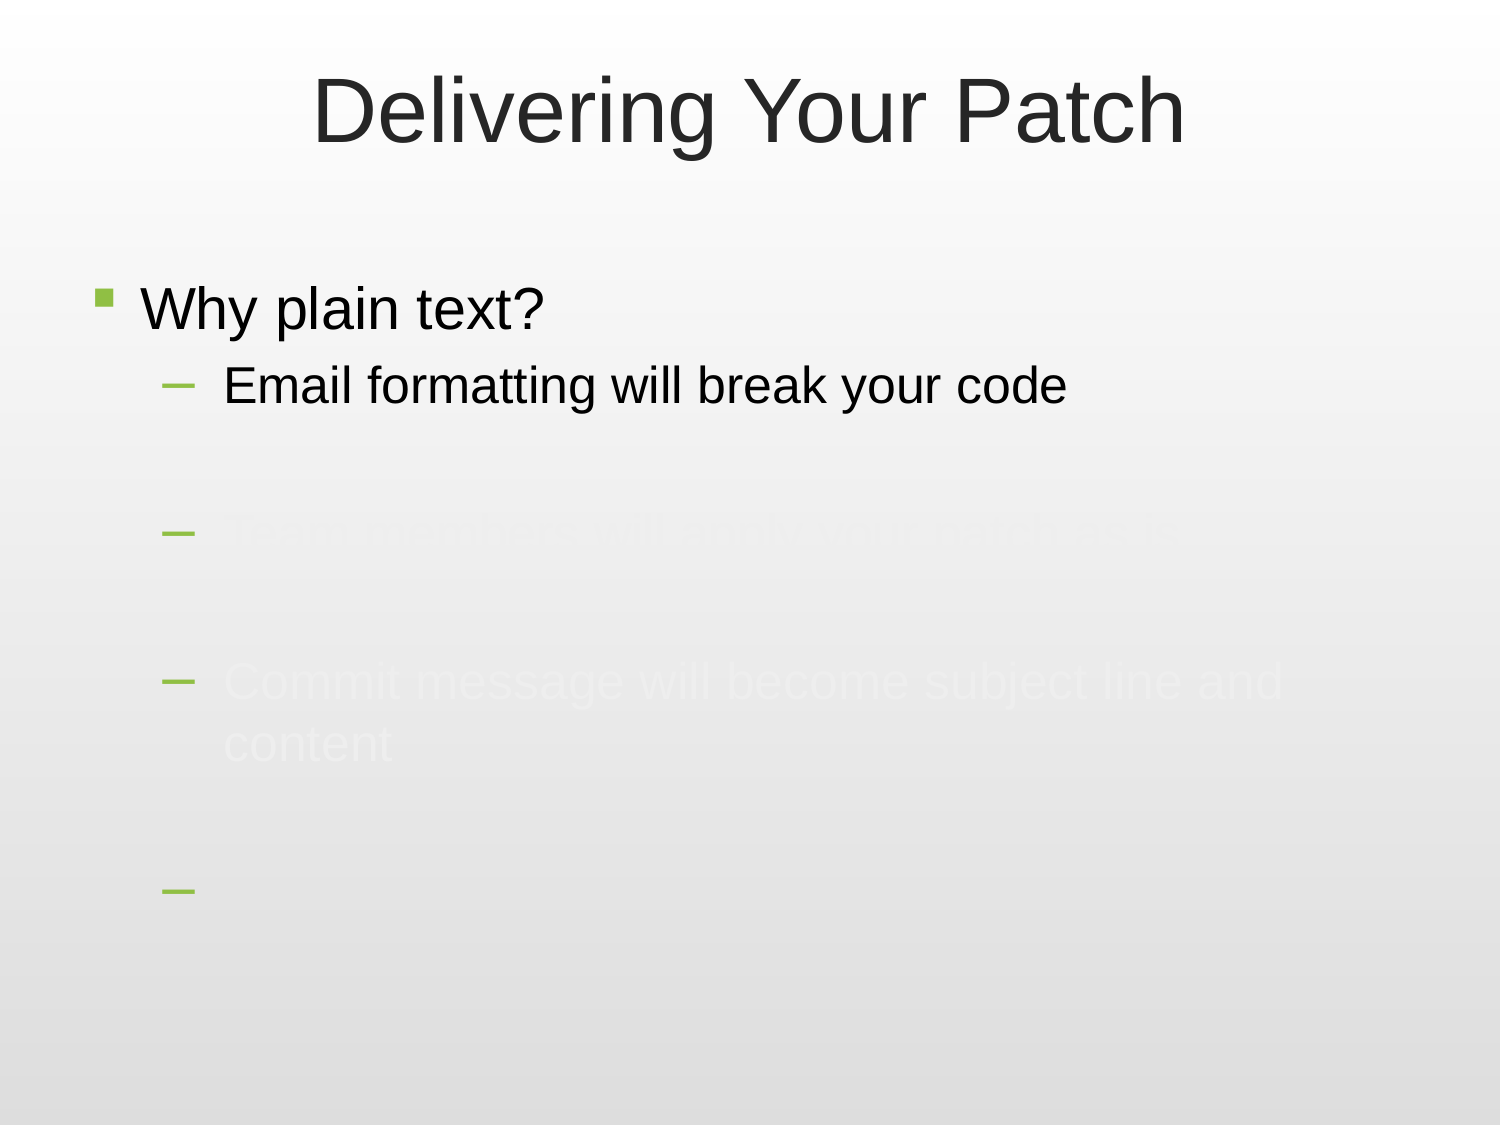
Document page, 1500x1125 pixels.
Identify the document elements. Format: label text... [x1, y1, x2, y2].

title Delivering Your Patch [75, 19, 1425, 191]
list Why plain text? Email formatting will break your code Team members will apply your patch as is Commit message will become subject line and content [75, 262, 1425, 1005]
